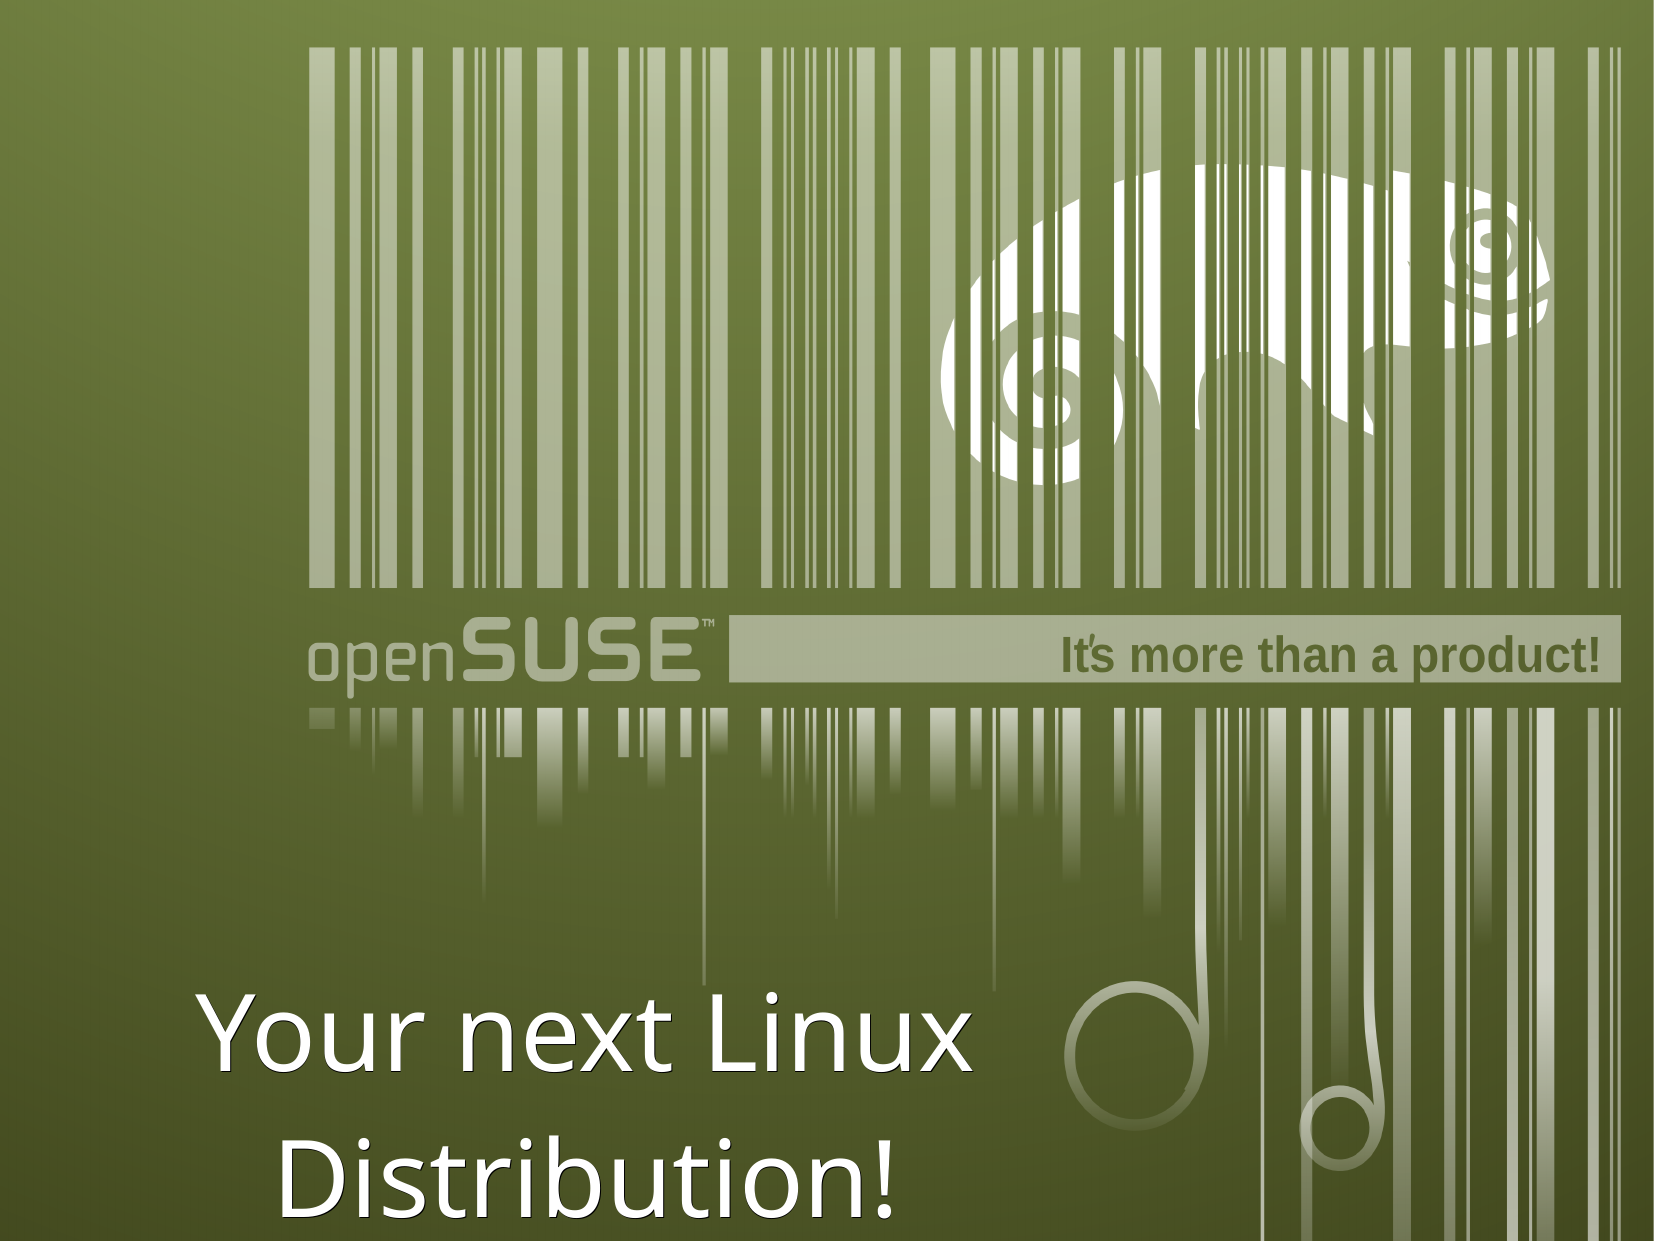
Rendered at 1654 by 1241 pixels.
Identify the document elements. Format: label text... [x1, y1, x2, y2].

title Your next Linux Distribution! [137, 884, 1034, 1241]
picture [0, 0, 1654, 1241]
